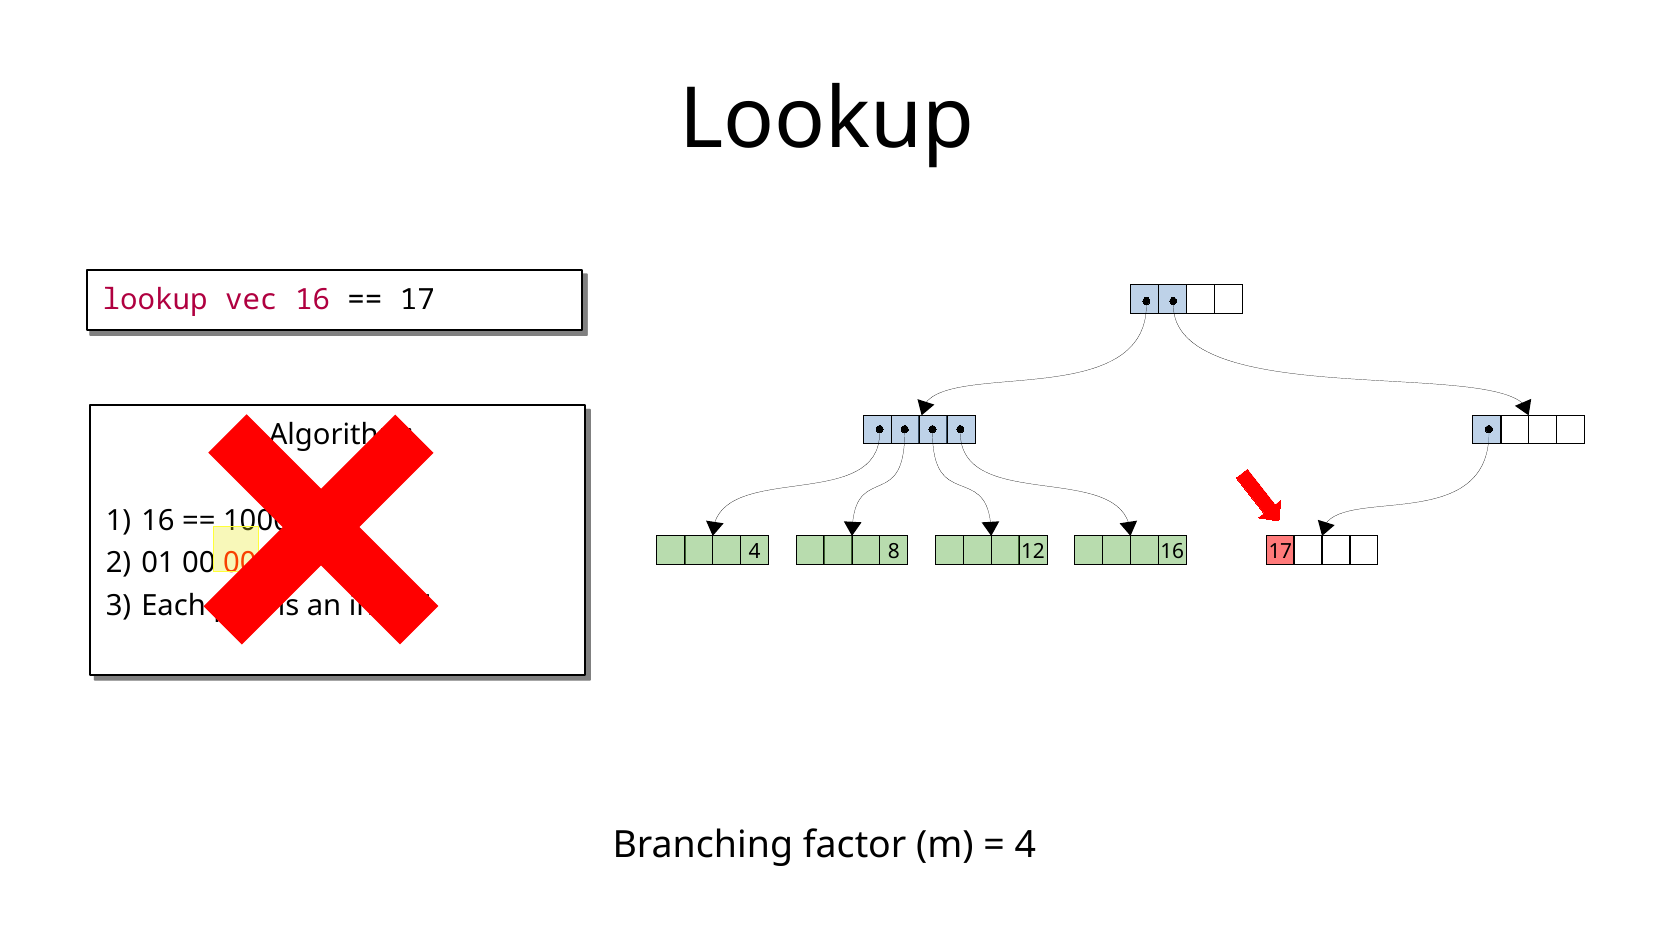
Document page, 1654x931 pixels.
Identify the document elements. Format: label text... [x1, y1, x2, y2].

text_box 12 [1020, 535, 1048, 565]
text_box [203, 414, 439, 645]
text_box 4 [741, 535, 769, 565]
text_box 16 [1159, 535, 1187, 565]
title Lookup [82, 37, 1571, 193]
text_box [1074, 535, 1159, 565]
text_box [935, 535, 1020, 565]
text_box 8 [880, 535, 908, 565]
text_box 17 [1266, 535, 1293, 565]
text_box [863, 415, 976, 444]
text_box [1236, 469, 1281, 521]
text_box [1130, 284, 1187, 314]
text_box Algorithm: 16 == 10000 01 00 00 Each part is an index! [90, 405, 586, 663]
text_box [796, 535, 880, 565]
text_box lookup vec 16 == 17 [86, 270, 582, 331]
text_box Branching factor (m) = 4 [597, 810, 1057, 886]
text_box [1472, 415, 1500, 444]
text_box [656, 535, 741, 565]
